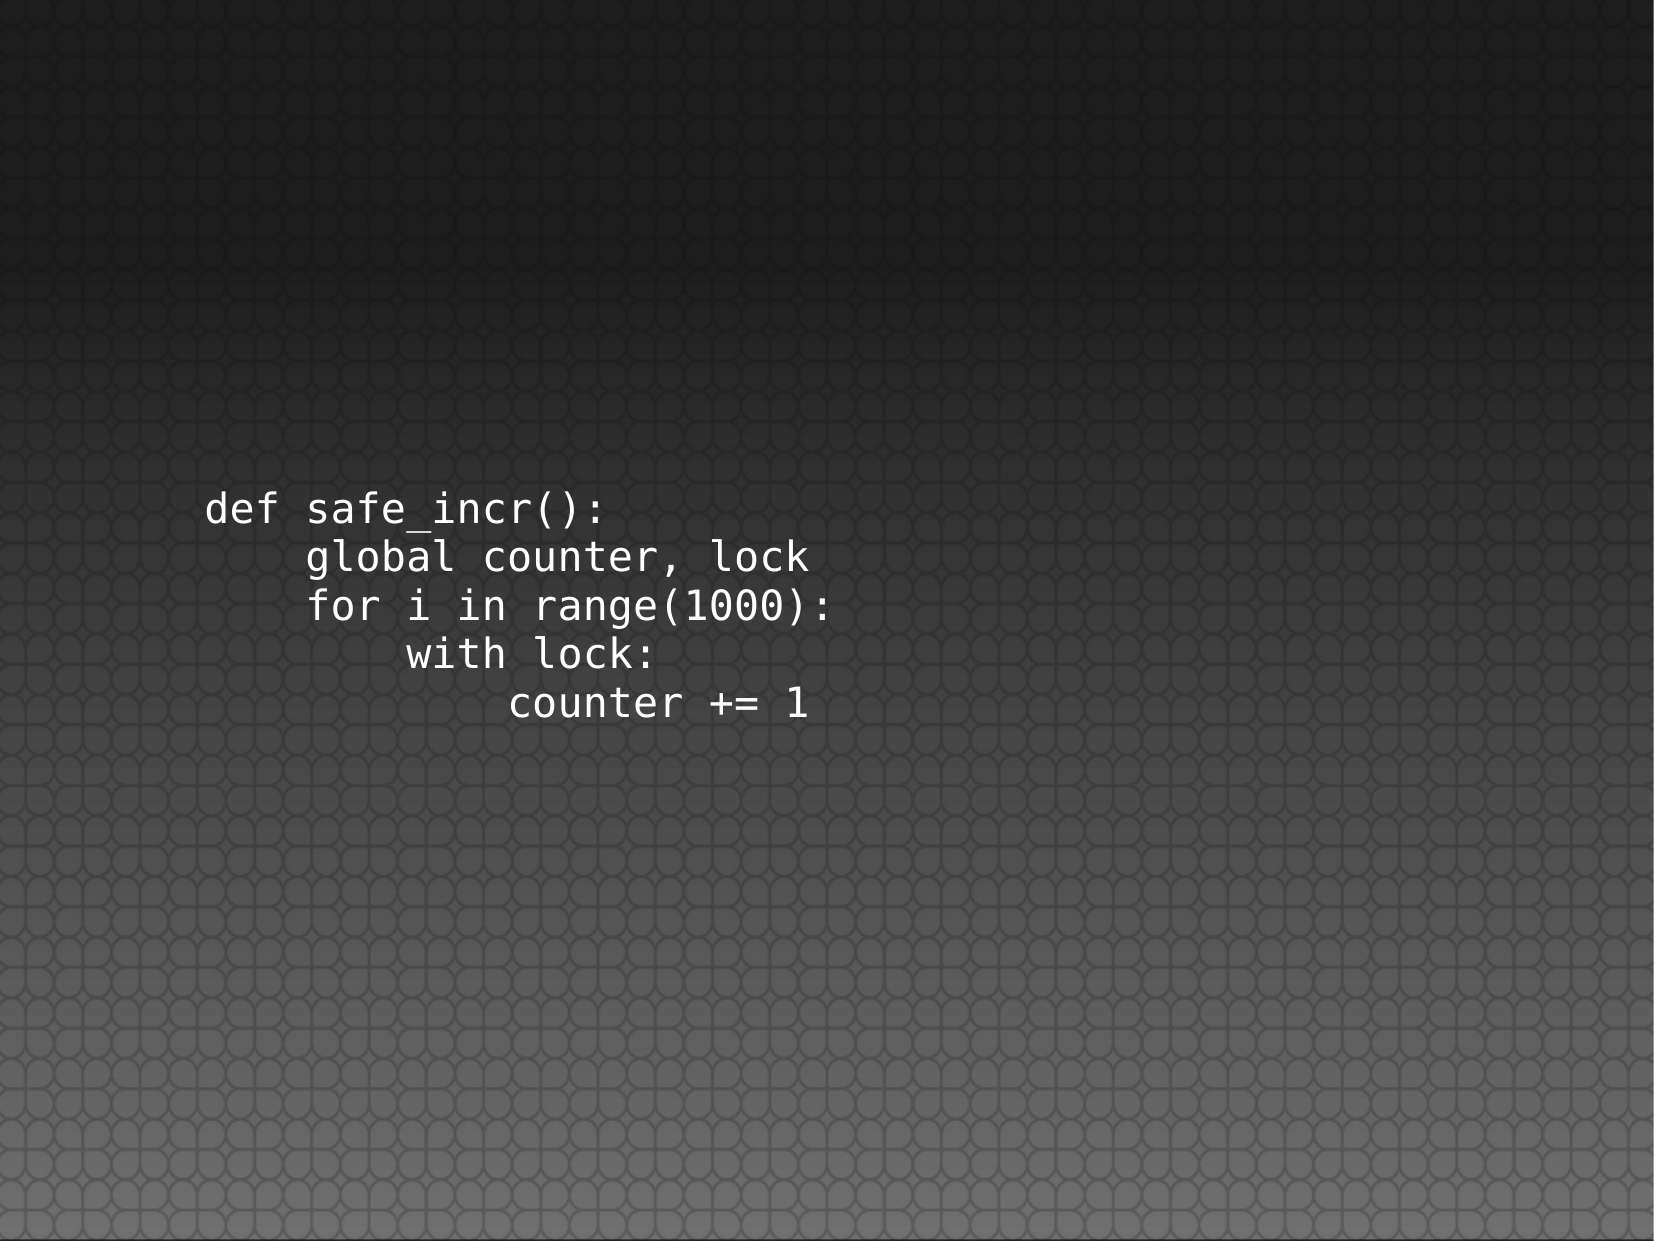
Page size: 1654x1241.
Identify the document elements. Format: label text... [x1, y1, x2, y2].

title def safe_incr(): global counter, lock for i in range(1000): with lock: counter += 1 [204, 247, 1363, 1012]
picture [0, 0, 1654, 1241]
